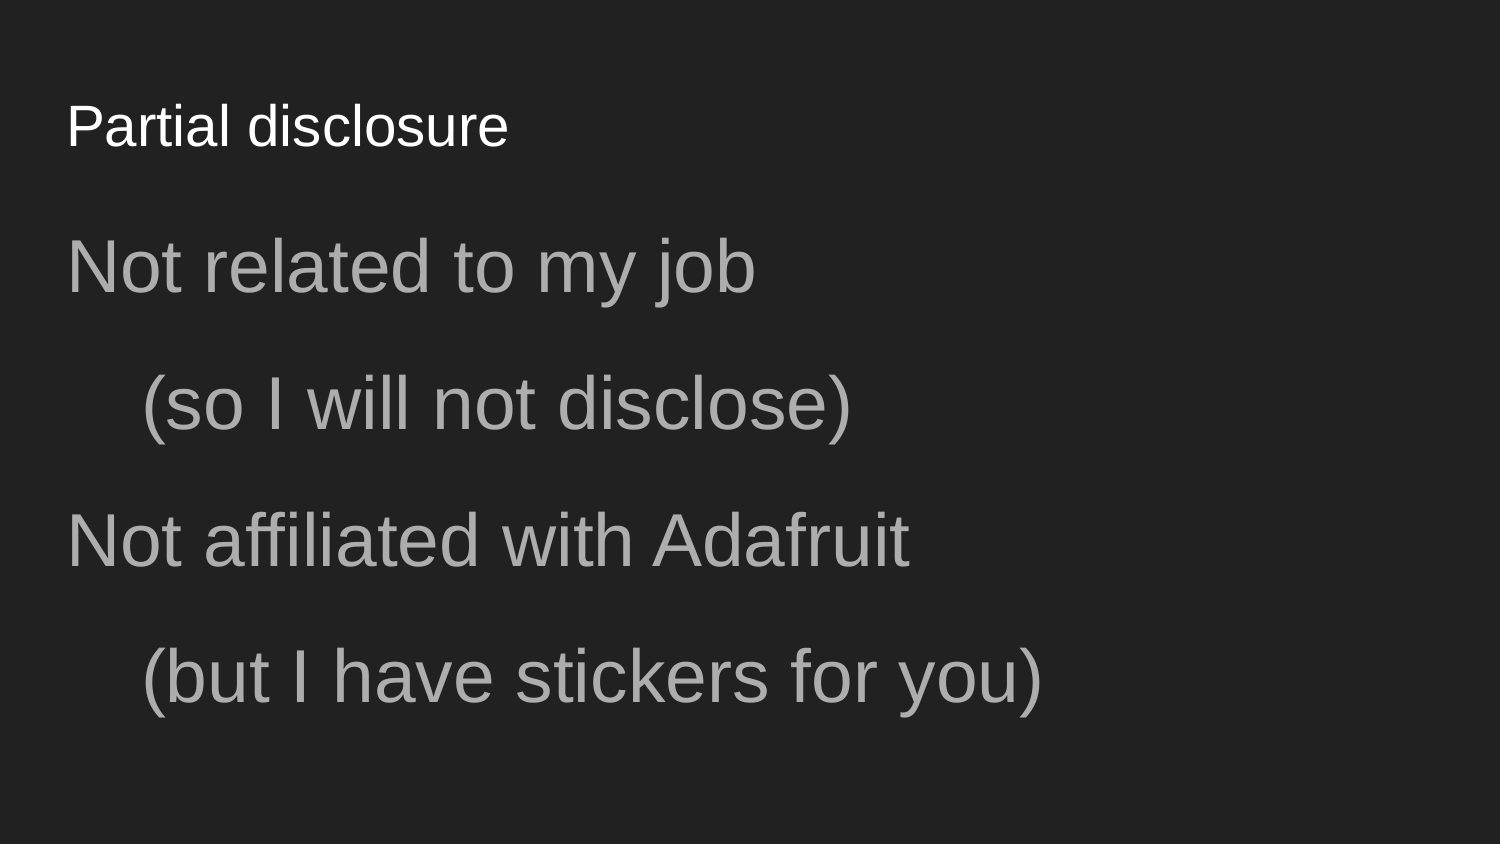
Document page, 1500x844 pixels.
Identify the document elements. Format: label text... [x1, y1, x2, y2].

title Partial disclosure [51, 72, 1449, 167]
list Not related to my job (so I will not disclose) Not affiliated with Adafruit (but I have stickers for you) [51, 189, 1449, 750]
